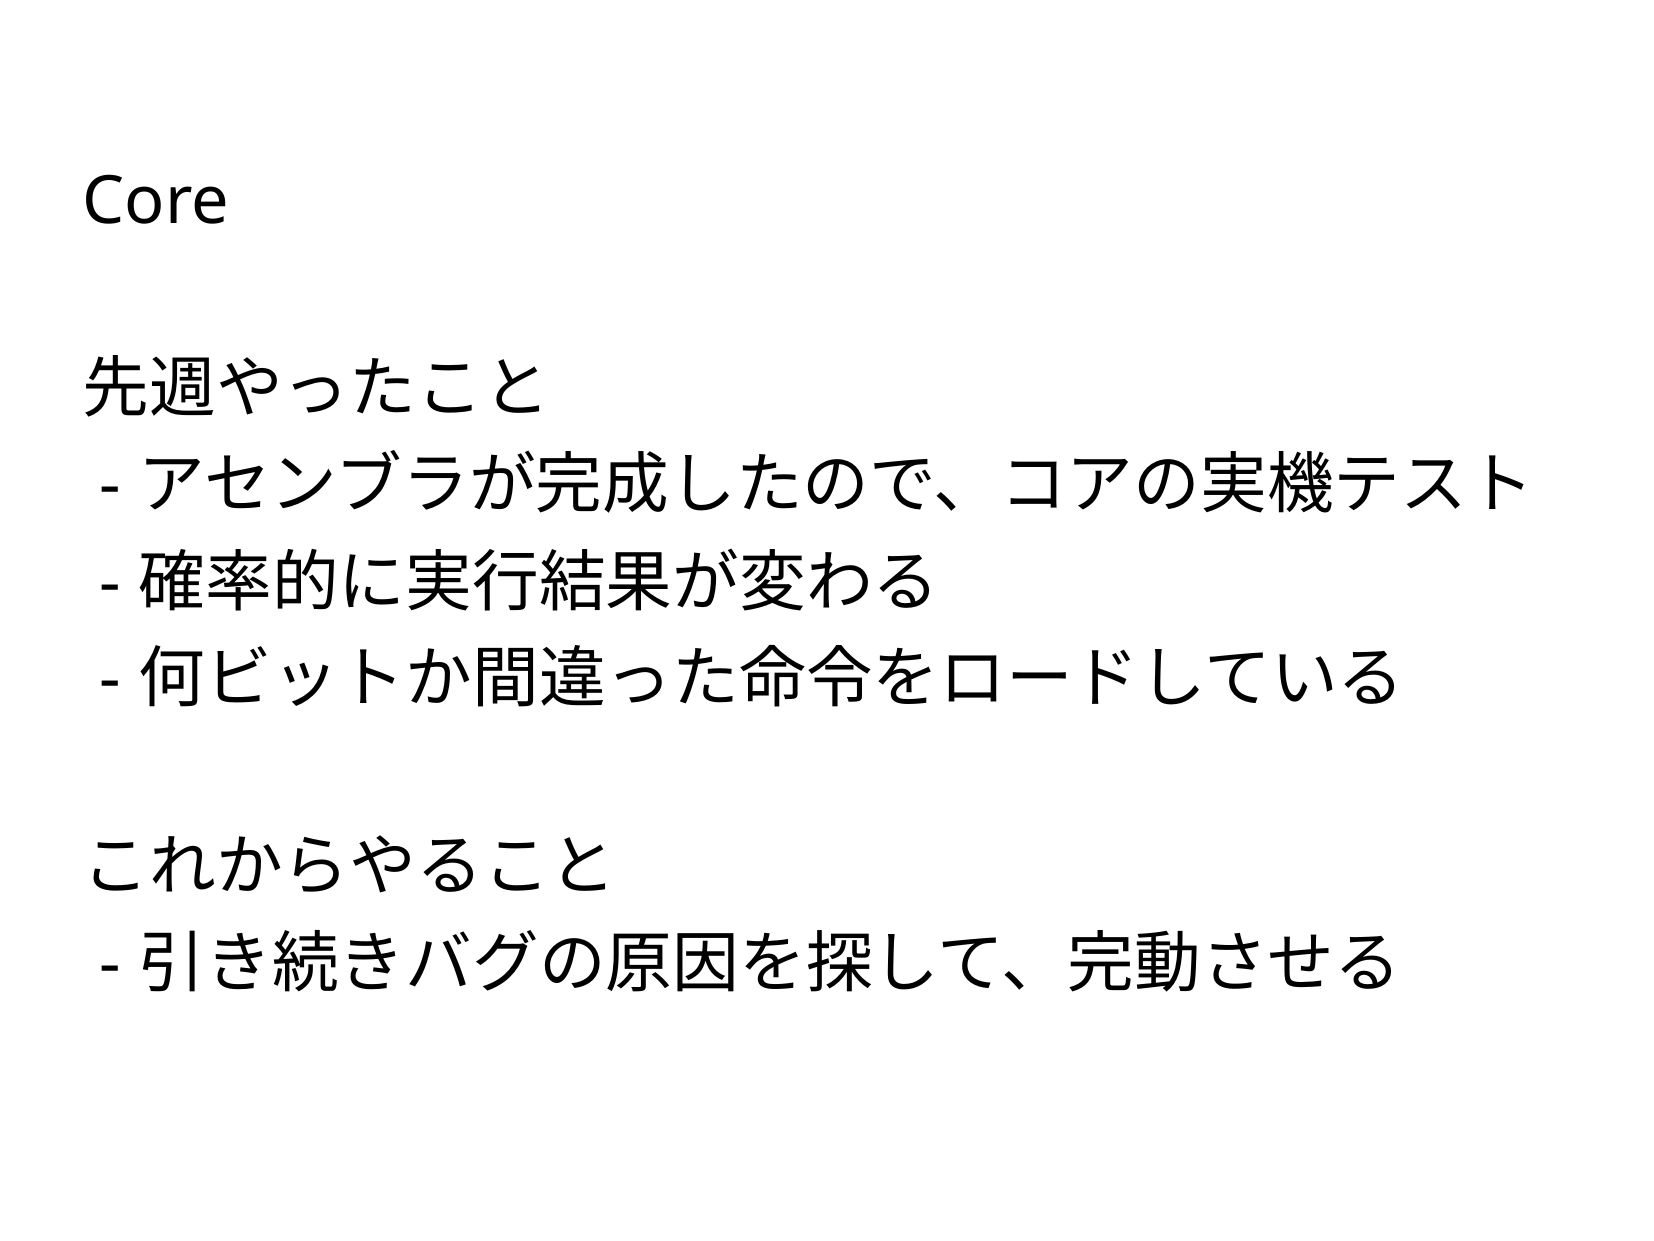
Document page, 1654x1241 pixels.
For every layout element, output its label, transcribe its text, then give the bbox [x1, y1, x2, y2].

subtitle Core 先週やったこと - アセンブラが完成したので、コアの実機テスト - 確率的に実行結果が変わる - 何ビットか間違った命令をロードしている これからやること - 引き続きバグの原因を探して、完動させる [82, 49, 1571, 1109]
